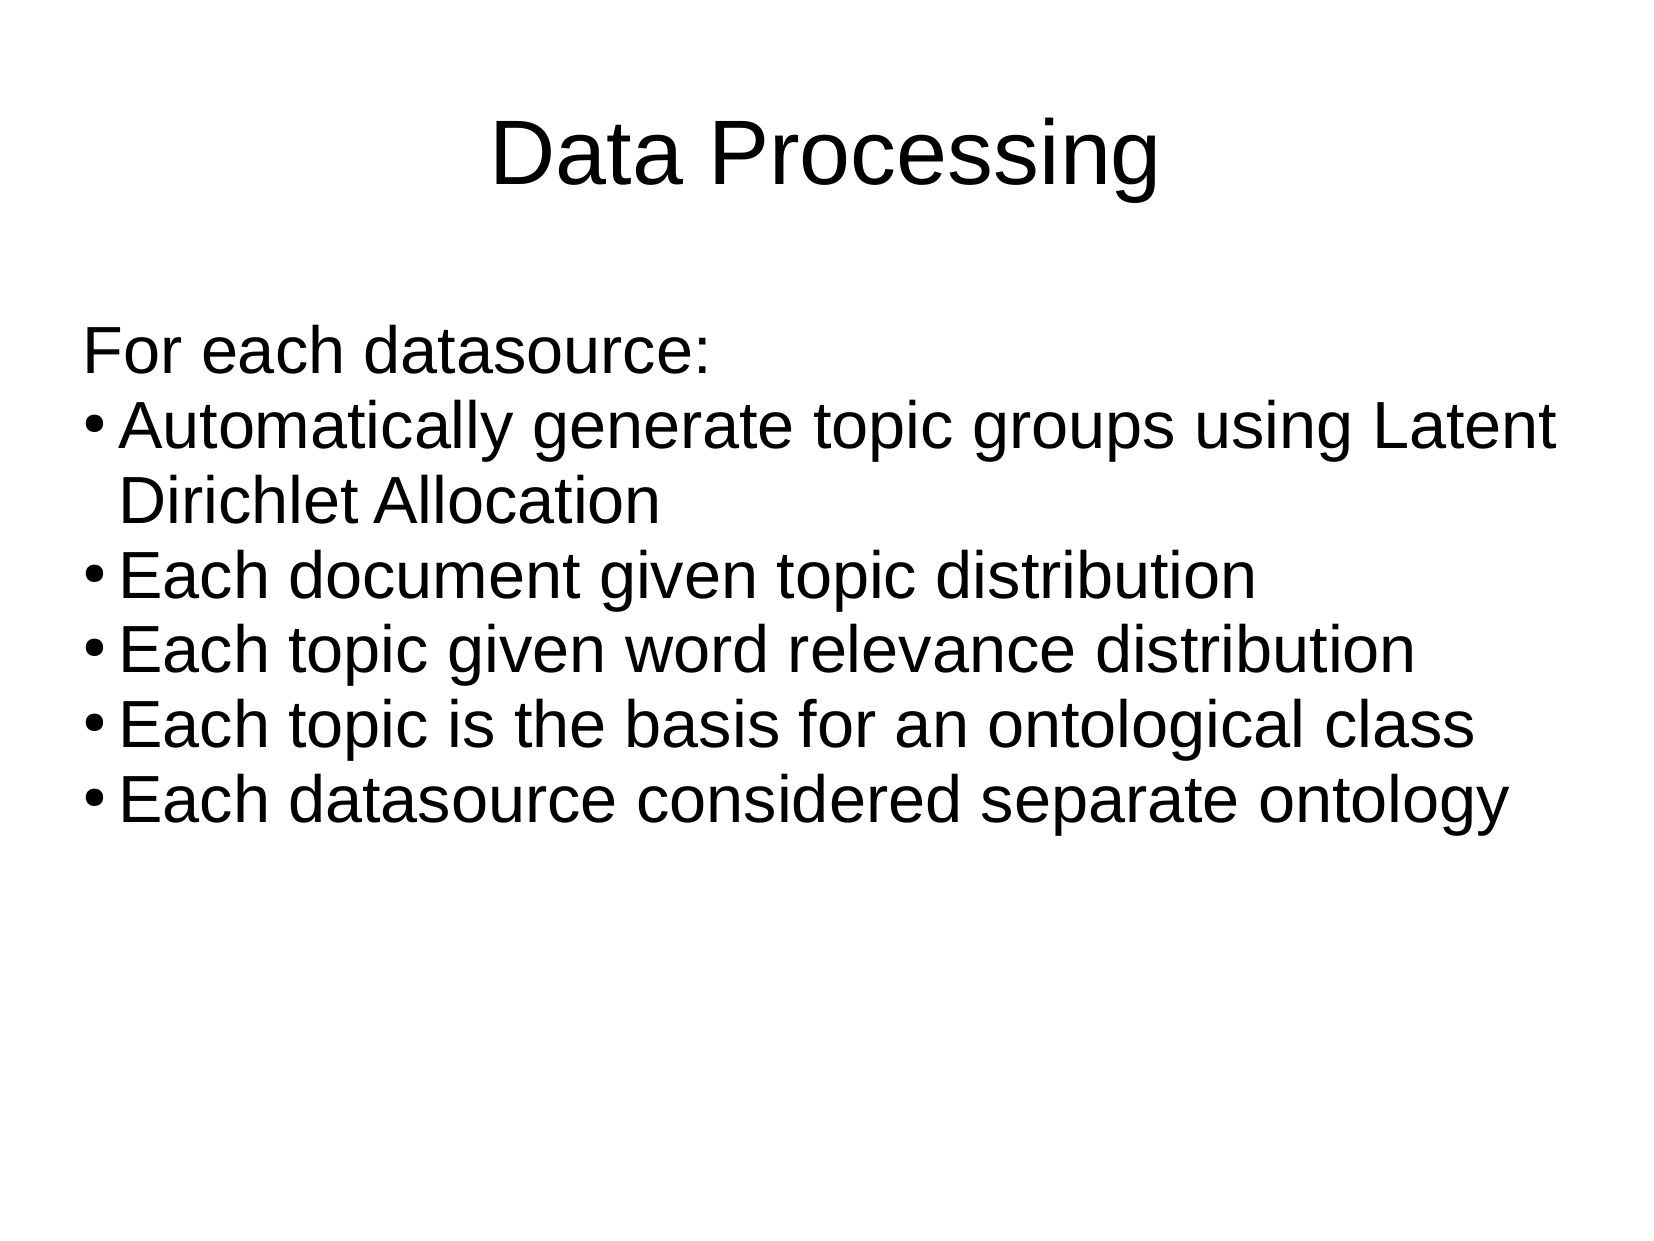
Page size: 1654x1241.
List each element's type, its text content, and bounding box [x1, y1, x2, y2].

subtitle For each datasource: Automatically generate topic groups using Latent Dirichlet Allocation Each document given topic distribution Each topic given word relevance distribution Each topic is the basis for an ontological class Each datasource considered separate ontology [82, 290, 1571, 1010]
title Data Processing [82, 49, 1571, 257]
